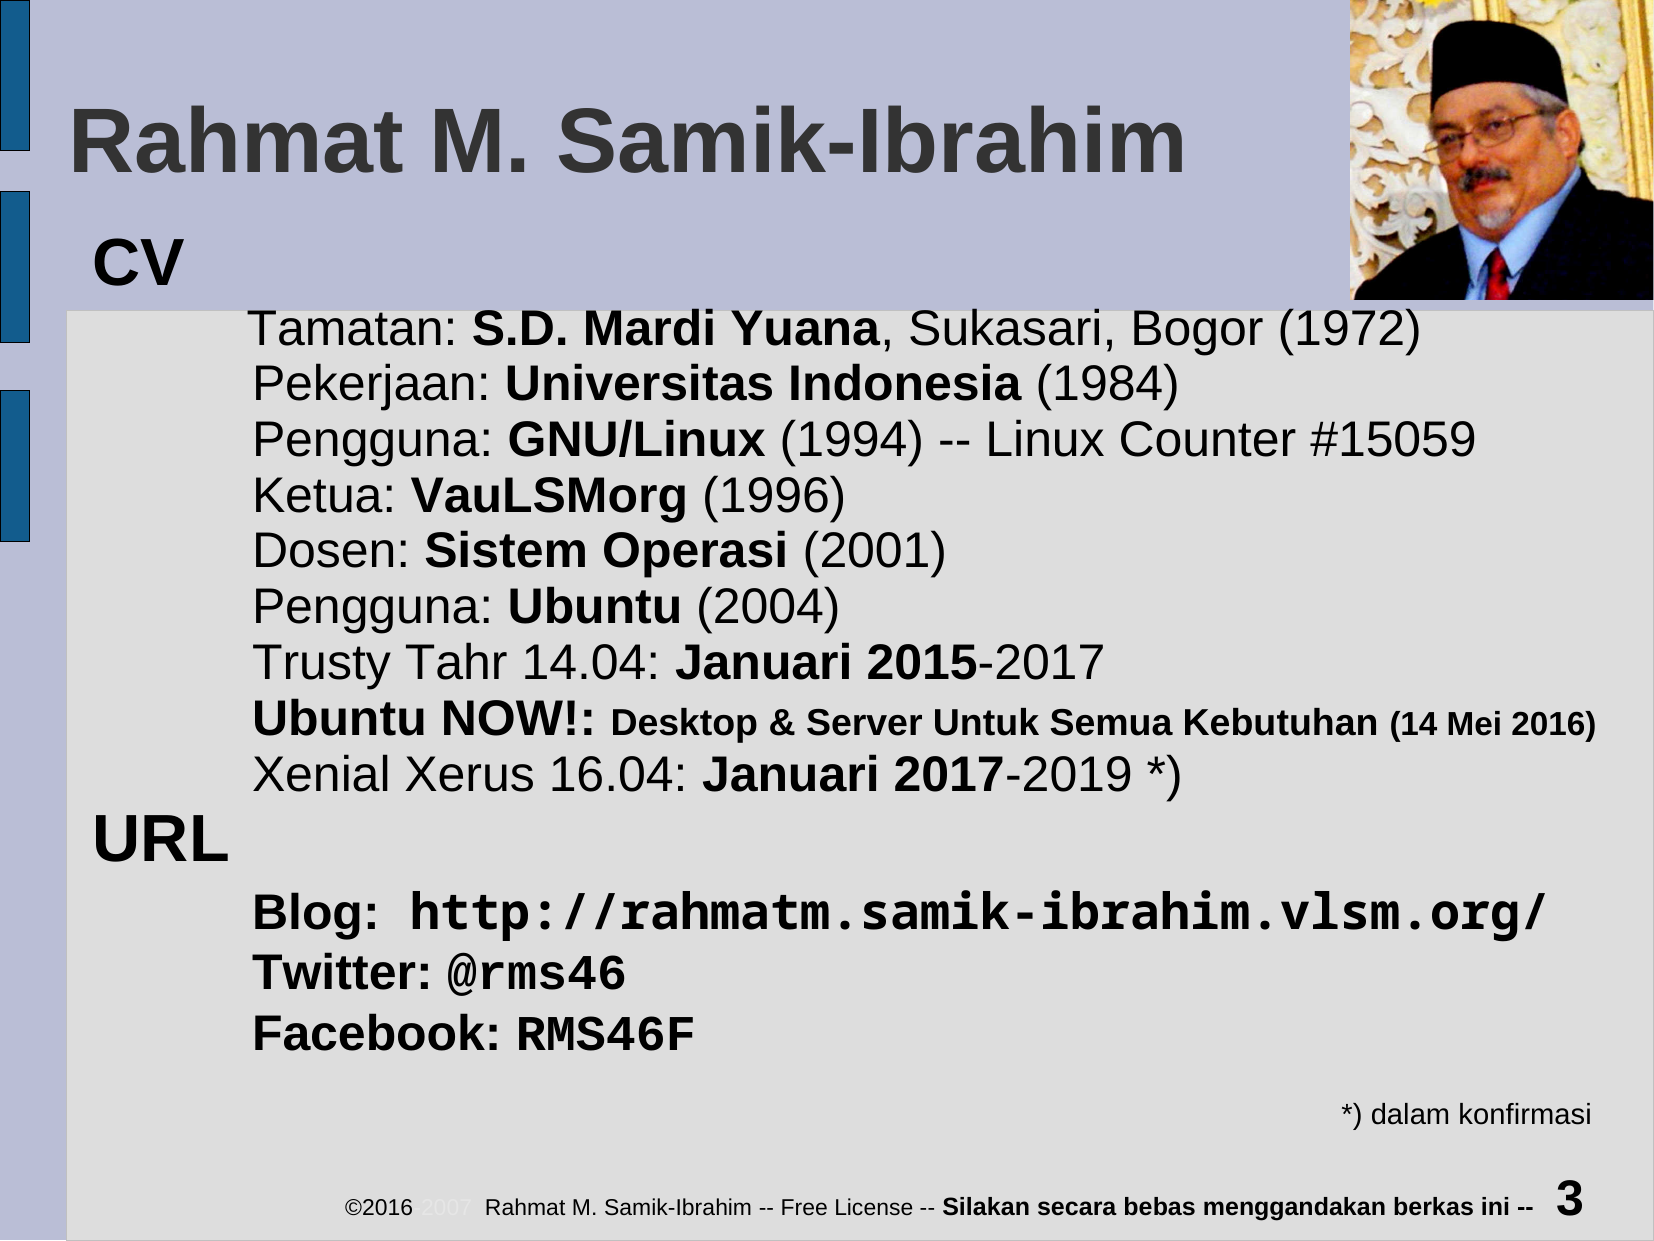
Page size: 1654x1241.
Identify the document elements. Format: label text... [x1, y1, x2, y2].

picture [1350, 0, 1654, 301]
list CV Tamatan: S.D. Mardi Yuana, Sukasari, Bogor (1972) Pekerjaan: Universitas Indonesia (1984) Pengguna: GNU/Linux (1994) -- Linux Counter #15059 Ketua: VauLSMorg (1996) Dosen: Sistem Operasi (2001) Pengguna: Ubuntu (2004) Trusty Tahr 14.04: Januari 2015-2017 Ubuntu NOW!: Desktop & Server Untuk Semua Kebutuhan (14 Mei 2016) Xenial Xerus 16.04: Januari 2017-2019 *) URL Blog: http://rahmatm.samik-ibrahim.vlsm.org/ Twitter: @rms46 Facebook: RMS46F *) dalam konfirmasi [75, 225, 1651, 1163]
title Rahmat M. Samik-Ibrahim [50, 37, 1350, 245]
